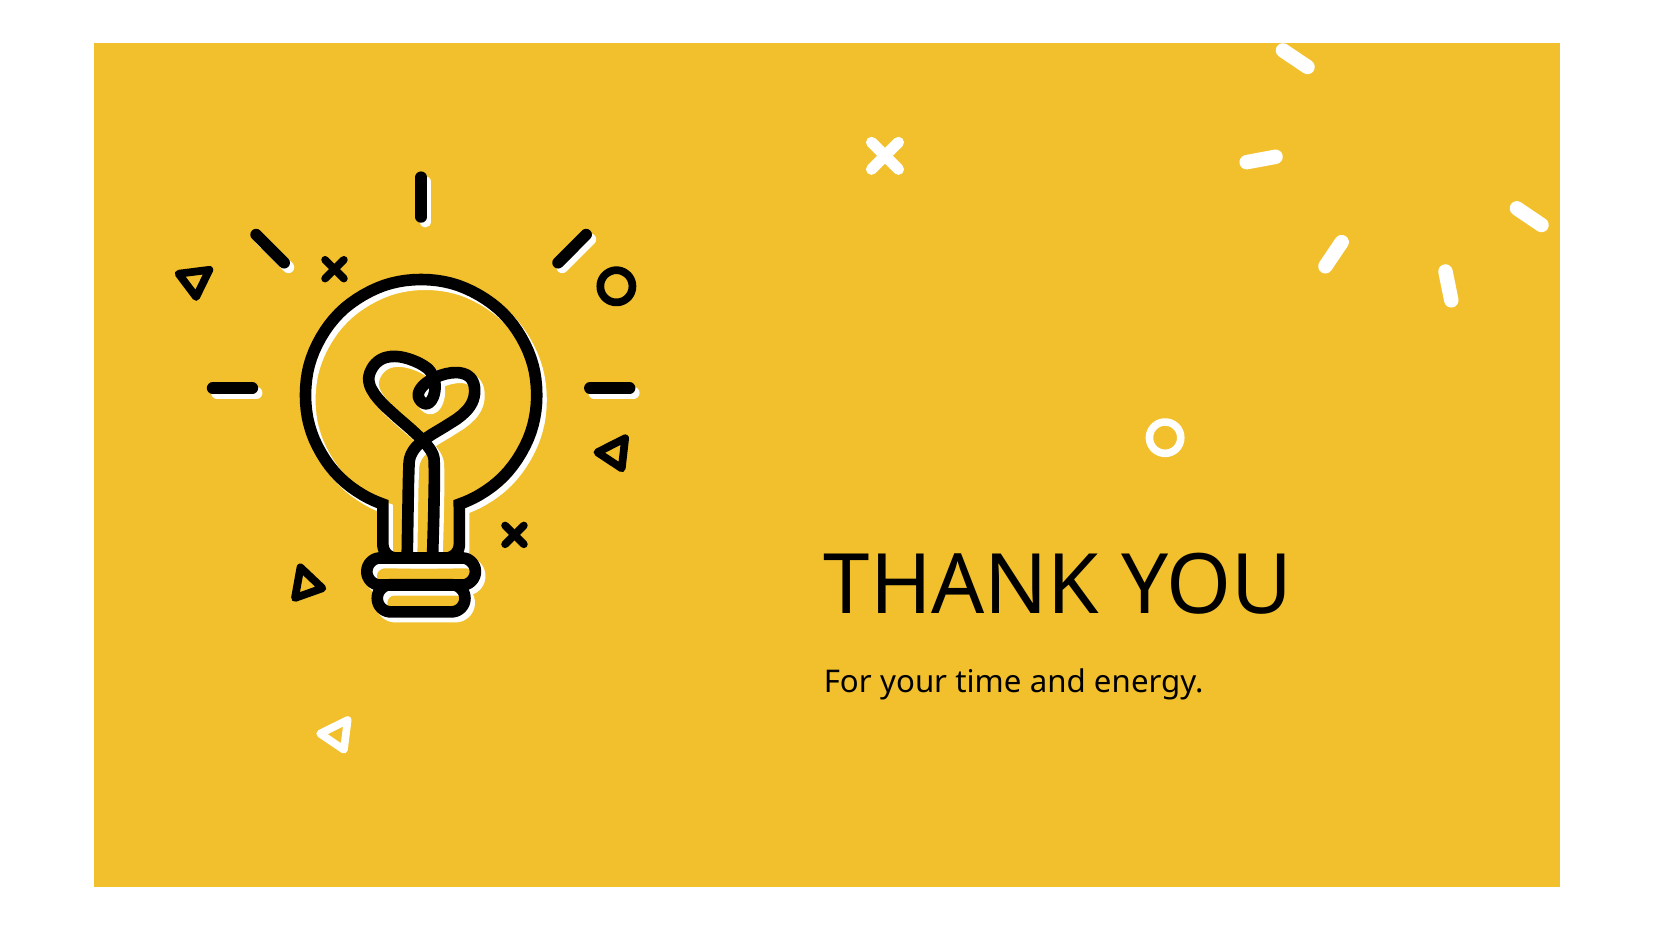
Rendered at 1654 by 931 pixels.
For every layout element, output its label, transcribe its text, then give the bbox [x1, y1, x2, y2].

title THANK YOU [823, 524, 1544, 638]
title For your time and energy. [823, 626, 1399, 735]
